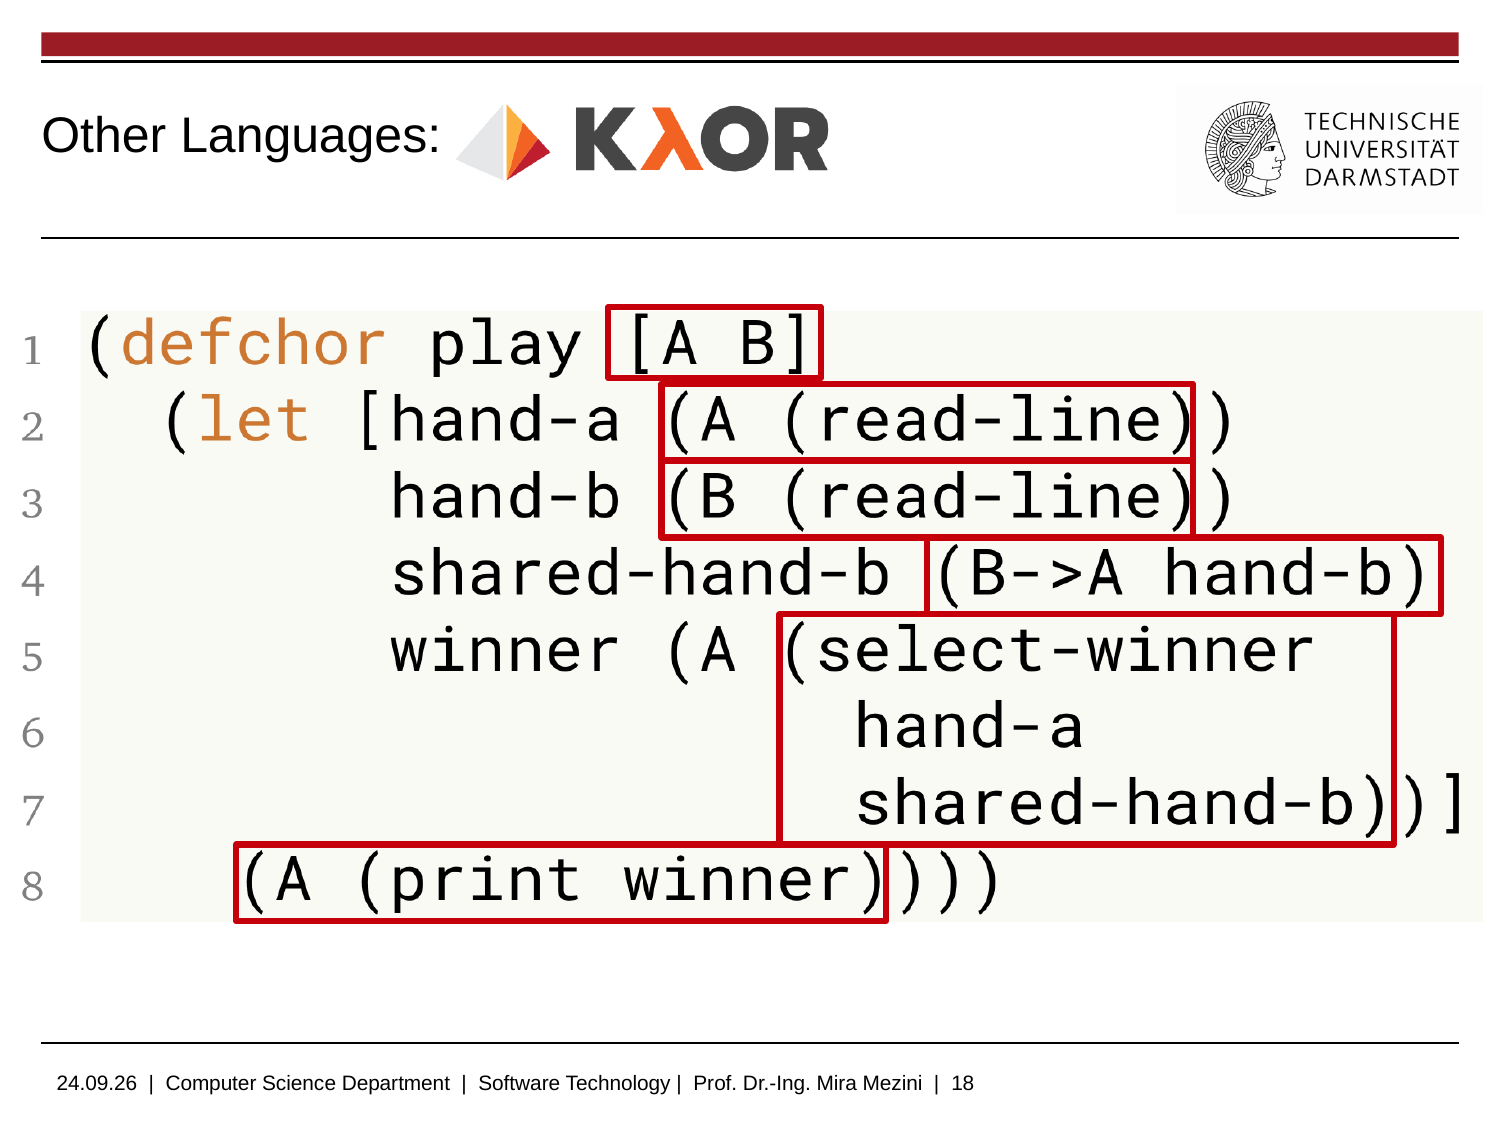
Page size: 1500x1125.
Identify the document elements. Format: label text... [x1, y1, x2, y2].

picture [17, 310, 1483, 922]
text_box [608, 307, 821, 378]
text_box [236, 383, 1441, 922]
picture [448, 70, 835, 214]
title Other Languages: [41, 60, 1131, 211]
